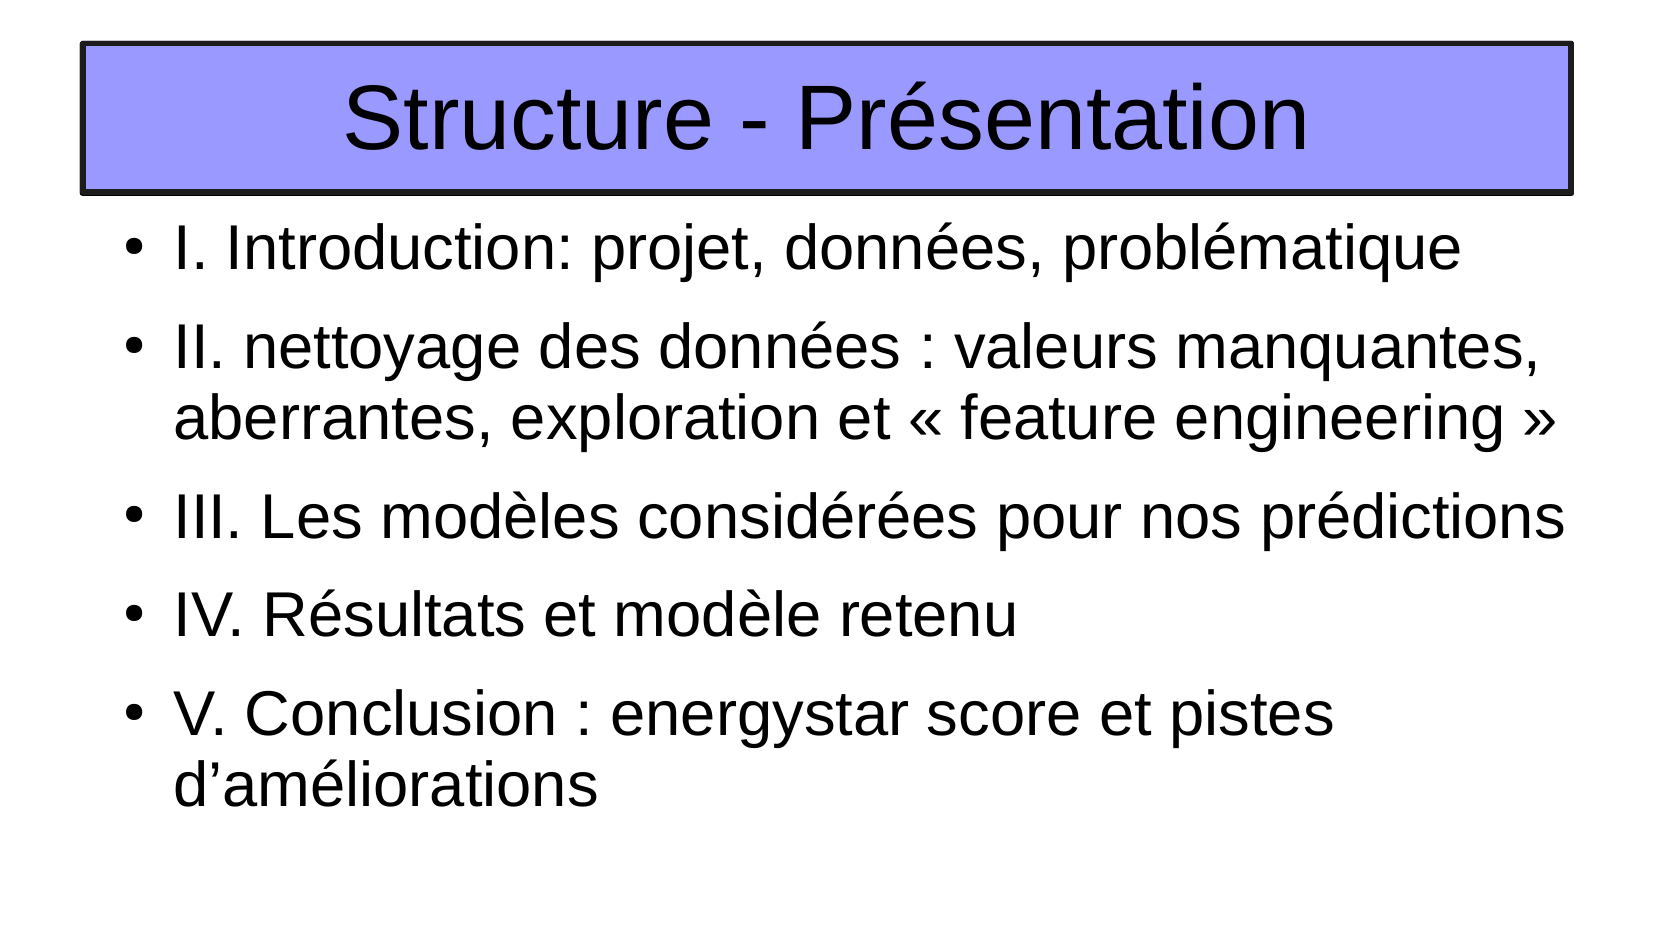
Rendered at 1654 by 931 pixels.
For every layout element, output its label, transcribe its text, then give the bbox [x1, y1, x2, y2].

list I. Introduction: projet, données, problématique II. nettoyage des données : valeurs manquantes, aberrantes, exploration et « feature engineering » III. Les modèles considérées pour nos prédictions IV. Résultats et modèle retenu V. Conclusion : energystar score et pistes d’améliorations [106, 212, 1595, 863]
title Structure - Présentation [82, 43, 1571, 193]
